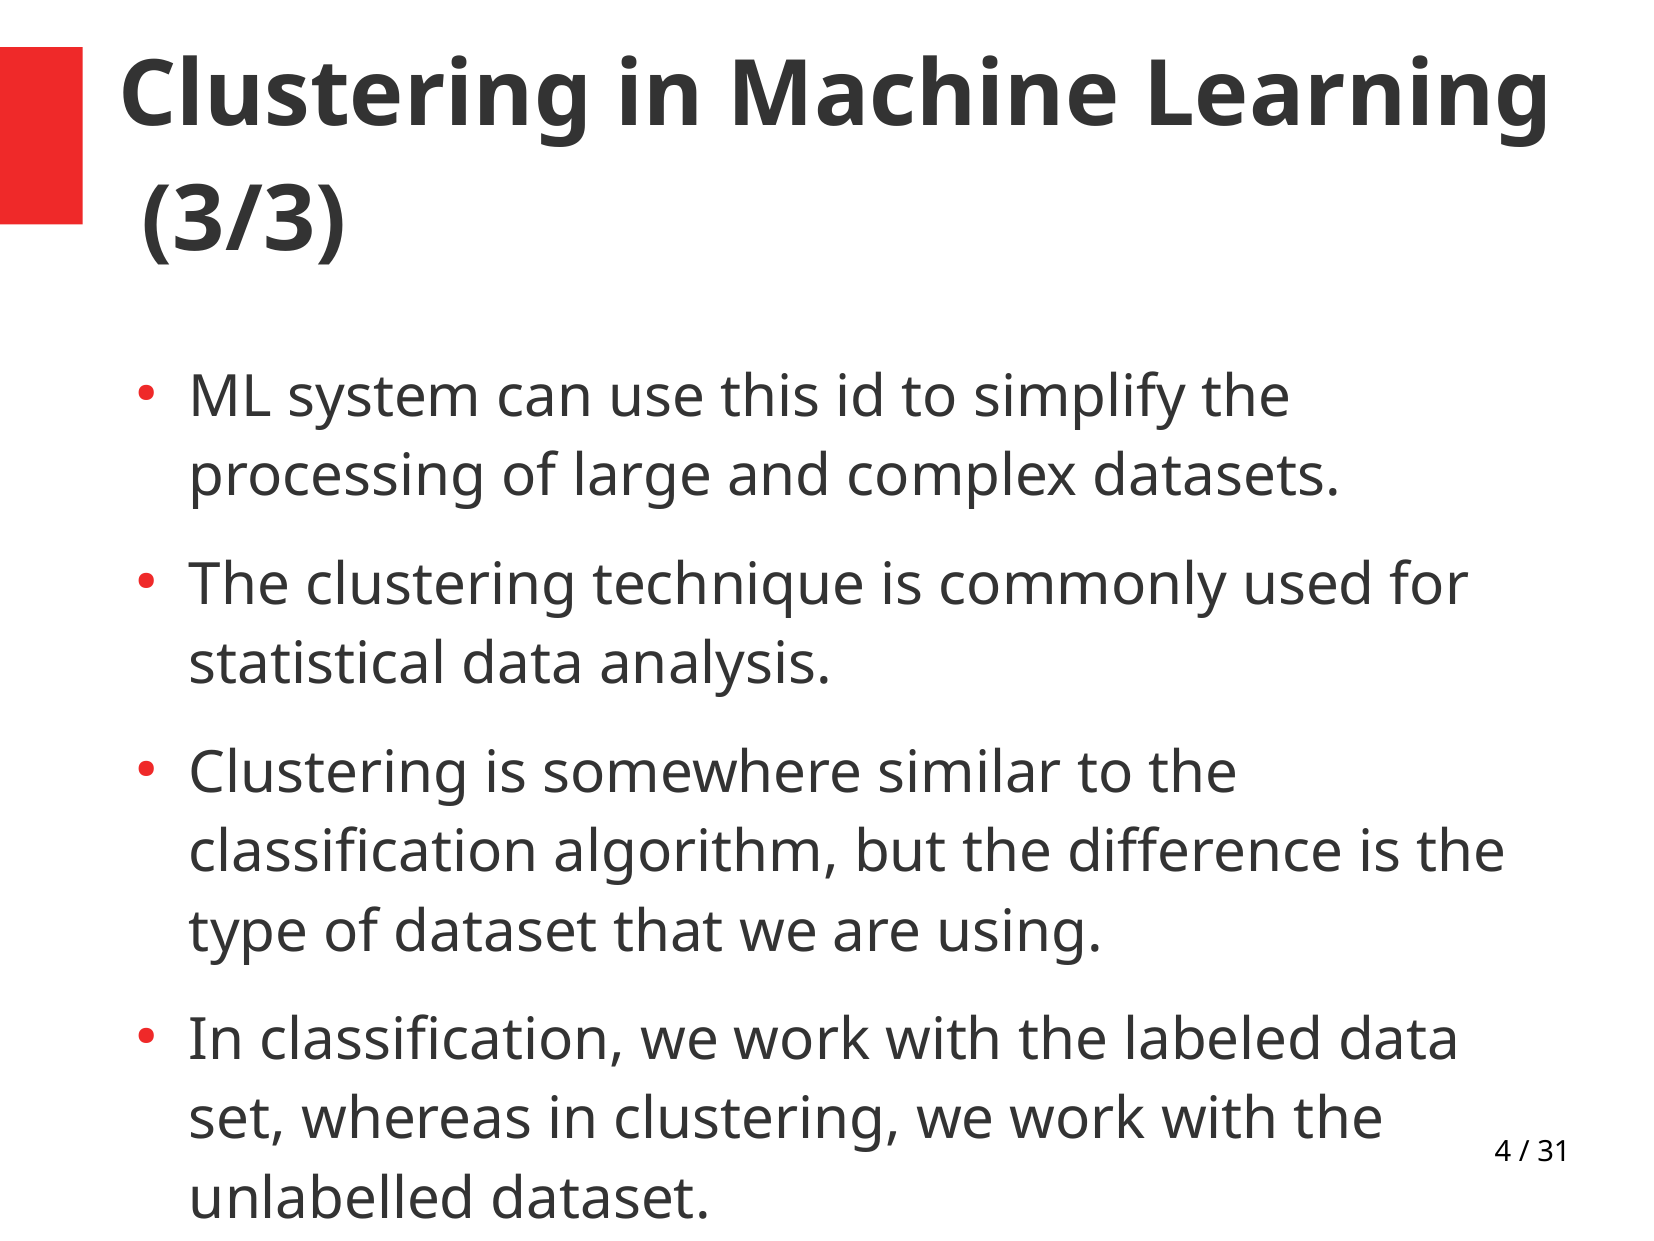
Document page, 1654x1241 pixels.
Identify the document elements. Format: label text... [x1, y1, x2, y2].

list ML system can use this id to simplify the processing of large and complex datasets. The clustering technique is commonly used for statistical data analysis. Clustering is somewhere similar to the classification algorithm, but the difference is the type of dataset that we are using. In classification, we work with the labeled data set, whereas in clustering, we work with the unlabelled dataset. [118, 354, 1536, 1229]
title Clustering in Machine Learning (3/3) [118, 28, 1571, 278]
